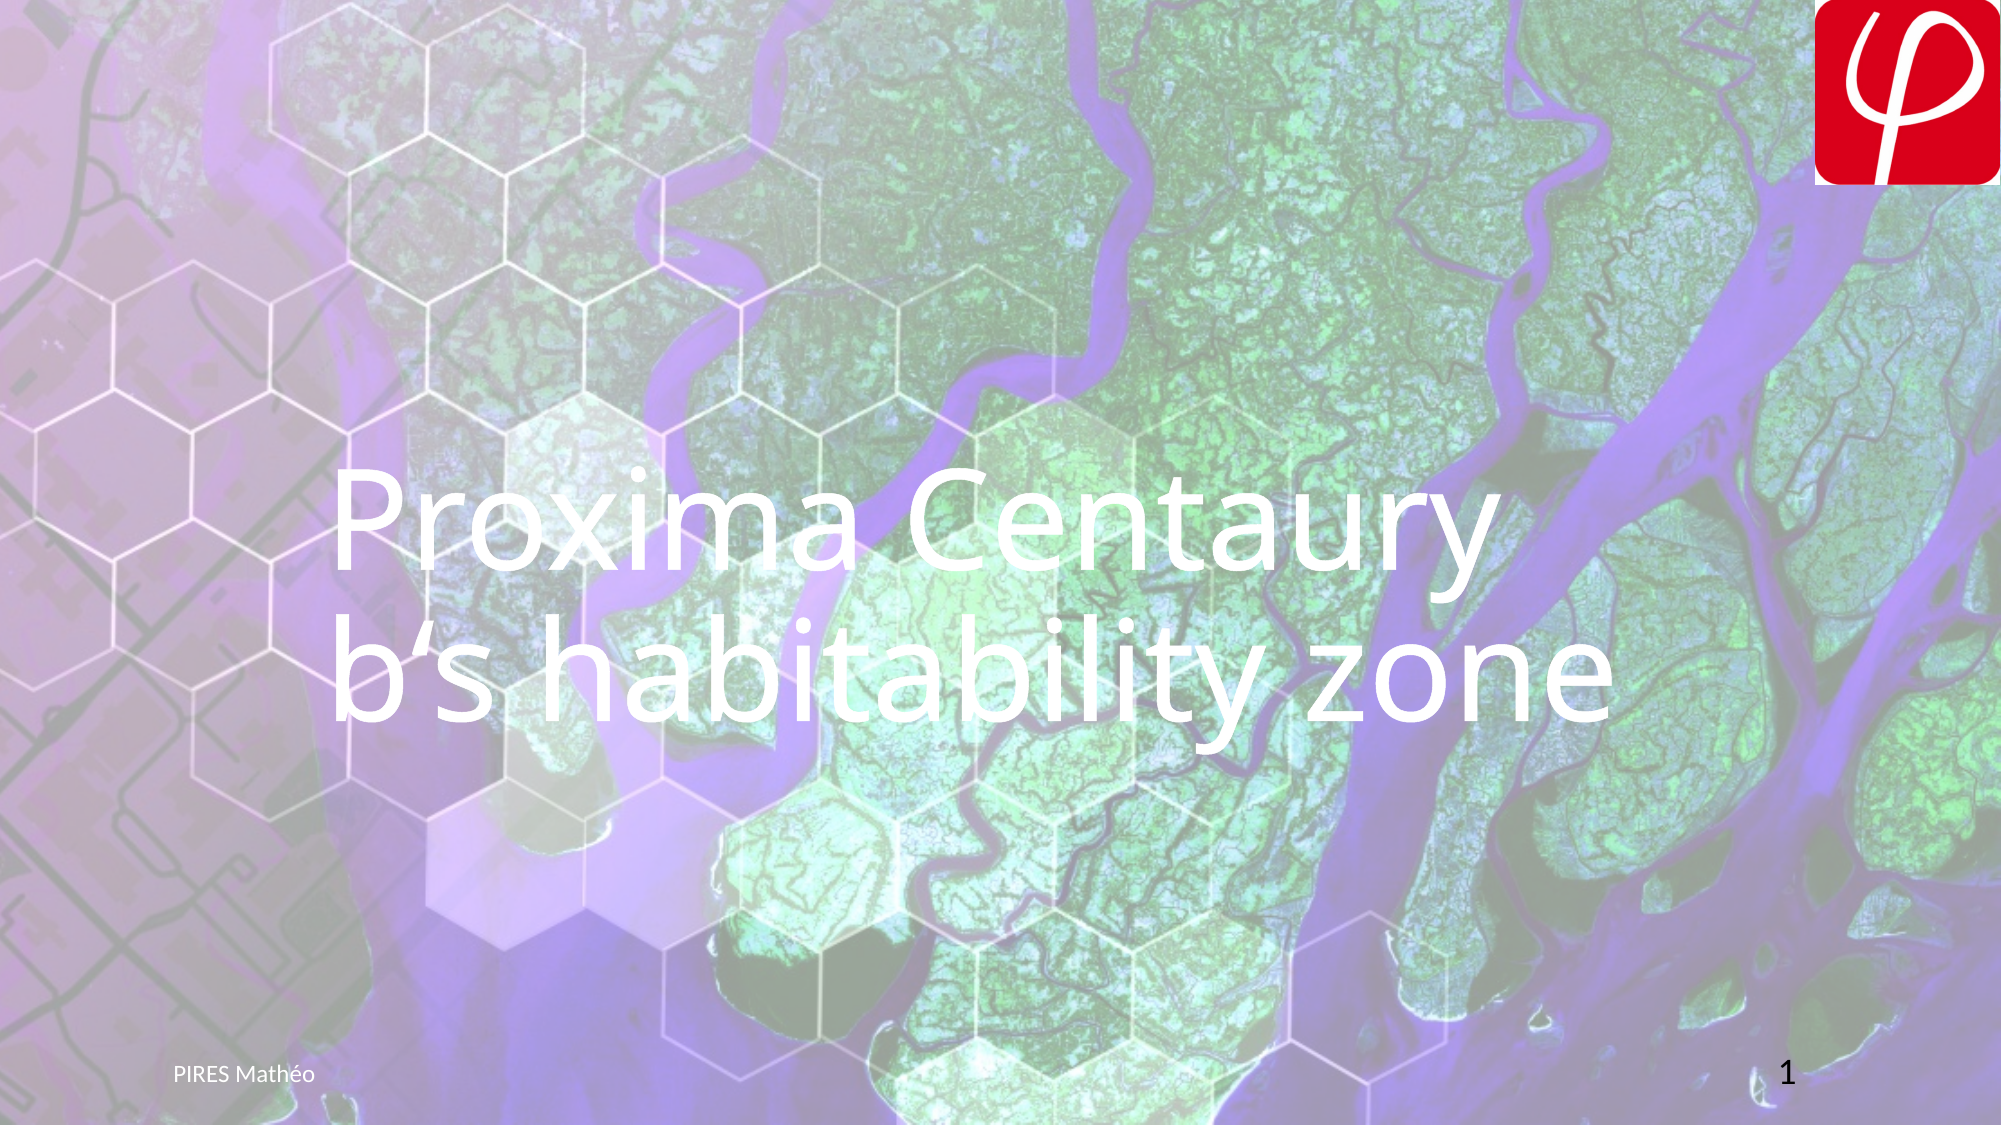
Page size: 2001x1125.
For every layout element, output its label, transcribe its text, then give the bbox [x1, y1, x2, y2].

text_box 1 [1762, 1042, 1863, 1103]
title Proxima Centaury b‘s habitability zone [309, 366, 1691, 759]
picture [0, 0, 2000, 1125]
text_box PIRES Mathéo [158, 1042, 1236, 1103]
